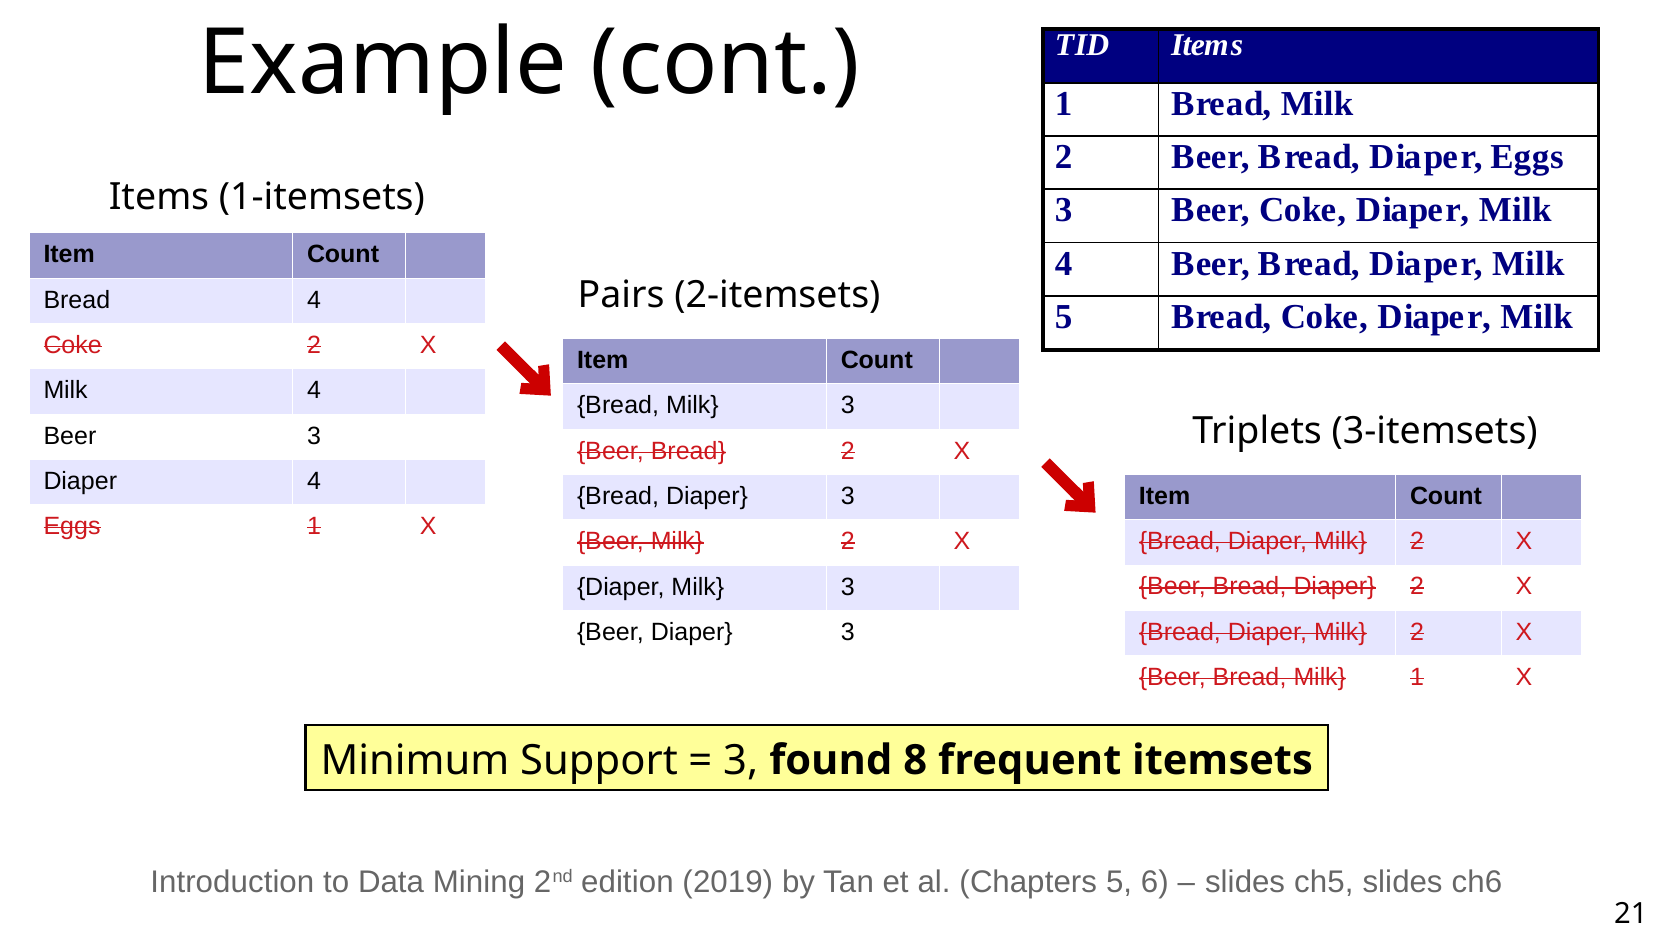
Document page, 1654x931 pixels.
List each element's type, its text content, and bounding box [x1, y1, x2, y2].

table_cell 3 [827, 475, 939, 519]
table_cell [406, 369, 485, 414]
table_cell {Bread, Diaper, Milk} [1125, 520, 1395, 565]
table_cell 2 [1396, 566, 1501, 610]
table_cell 4 [293, 279, 405, 323]
table_cell 3 [293, 415, 405, 459]
table_header [940, 339, 1019, 383]
table_header [1502, 475, 1581, 519]
table_cell 2 [293, 324, 405, 368]
table_header Item [563, 339, 826, 383]
table_cell [406, 415, 485, 459]
table_cell {Bread, Diaper} [563, 475, 826, 519]
table_cell {Diaper, Milk} [563, 566, 826, 610]
table_cell X [406, 505, 485, 550]
table_header Item [30, 233, 292, 278]
text_box Minimum Support = 3, found 8 frequent itemsets [305, 725, 1329, 790]
text_box Pairs (2-itemsets) [563, 262, 896, 323]
table_cell {Beer, Diaper} [563, 611, 826, 656]
table_cell [940, 611, 1019, 656]
text_box Triplets (3-itemsets) [1177, 398, 1553, 459]
table_header Item [1125, 475, 1395, 519]
table_header Count [293, 233, 405, 278]
table_cell [940, 475, 1019, 519]
table_cell {Beer, Milk} [563, 520, 826, 565]
table_cell Beer [30, 415, 292, 459]
table_cell X [940, 430, 1019, 474]
table_cell 3 [827, 566, 939, 610]
table_cell Milk [30, 369, 292, 414]
table_cell 2 [827, 430, 939, 474]
table_cell [940, 566, 1019, 610]
table_cell 3 [827, 384, 939, 429]
table_cell 4 [293, 369, 405, 414]
table_cell Eggs [30, 505, 292, 550]
table_cell {Beer, Bread} [563, 430, 826, 474]
table_header Count [1396, 475, 1501, 519]
table_cell [940, 384, 1019, 429]
table_cell {Bread, Diaper, Milk} [1125, 611, 1395, 655]
table_cell X [406, 324, 485, 368]
table_header [406, 233, 485, 278]
title Example (cont.) [82, 1, 977, 115]
table_cell {Bread, Milk} [563, 384, 826, 429]
picture [1026, 27, 1612, 380]
text_box Introduction to Data Mining 2nd edition (2019) by Tan et al. (Chapters 5, 6) – slides ch5, slides ch6 [7, 857, 1646, 916]
table_cell 2 [827, 520, 939, 565]
table_cell 4 [293, 460, 405, 504]
text_box Items (1-itemsets) [94, 164, 441, 225]
table_cell X [940, 520, 1019, 565]
table_cell Diaper [30, 460, 292, 504]
table_cell Coke [30, 324, 292, 368]
table_cell [406, 279, 485, 323]
table_cell 1 [293, 505, 405, 550]
table_cell 2 [1396, 520, 1501, 565]
table_header Count [827, 339, 939, 383]
table_cell 3 [827, 611, 939, 656]
table_cell 2 [1396, 611, 1501, 655]
table_cell Bread [30, 279, 292, 323]
table_cell X [1502, 566, 1581, 610]
table_cell {Beer, Bread, Diaper} [1125, 566, 1395, 610]
table_cell {Beer, Bread, Milk} [1125, 656, 1395, 701]
table_cell X [1502, 520, 1581, 565]
table_cell 1 [1396, 656, 1501, 701]
table_cell [406, 460, 485, 504]
table_cell X [1502, 611, 1581, 655]
table_cell X [1502, 656, 1581, 701]
